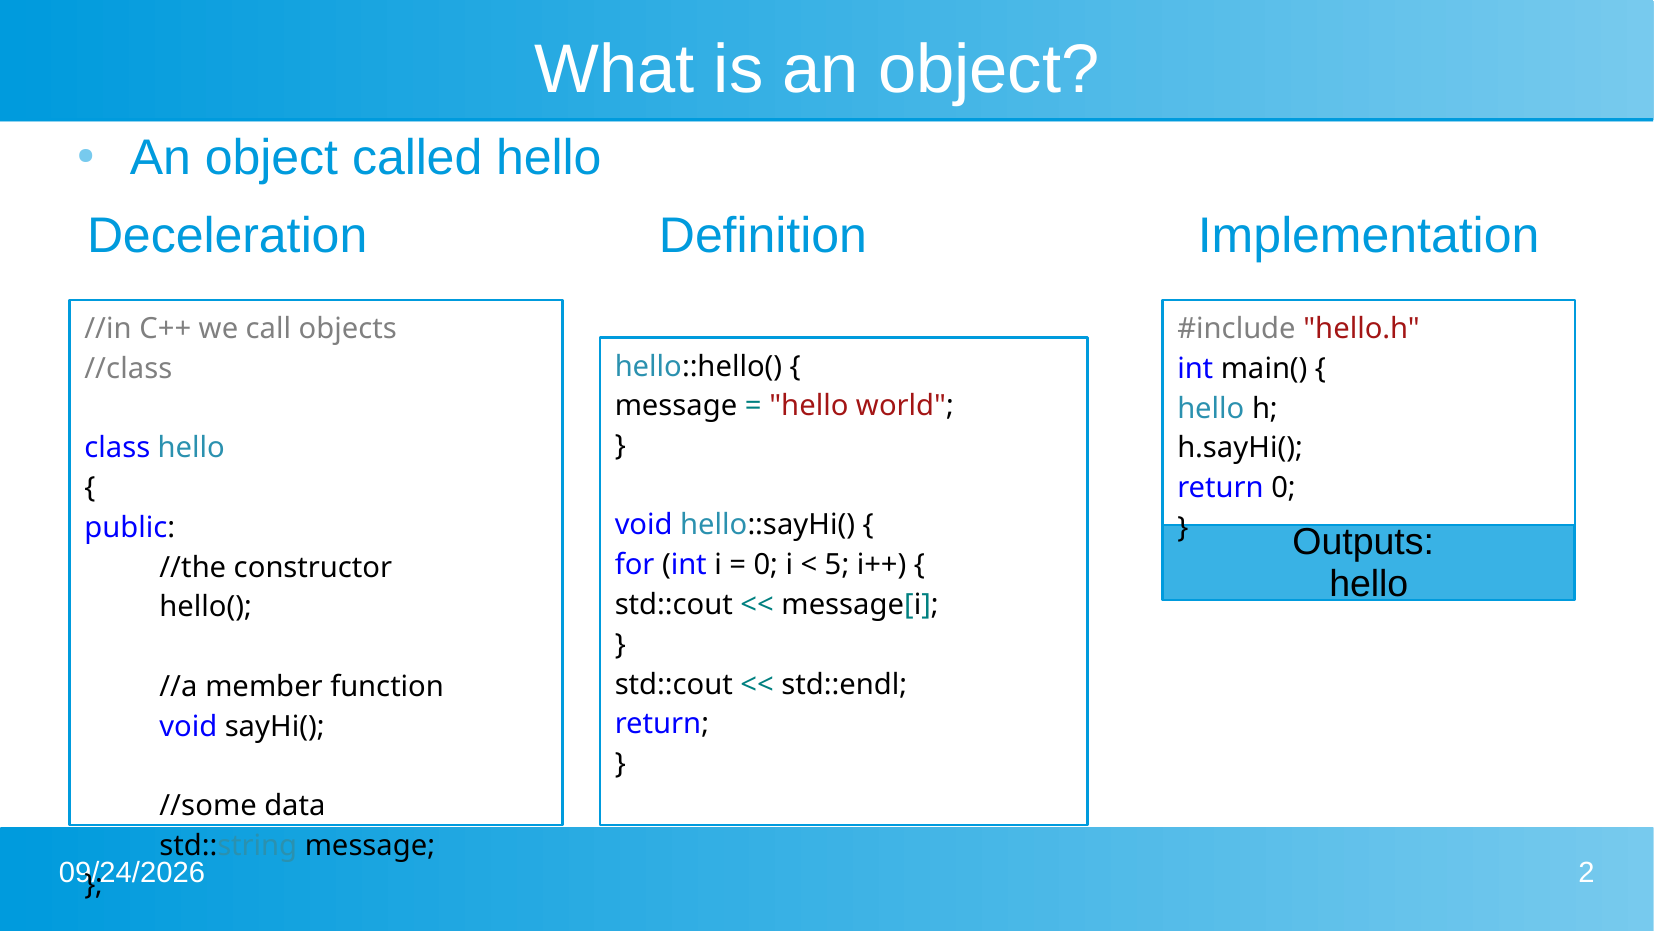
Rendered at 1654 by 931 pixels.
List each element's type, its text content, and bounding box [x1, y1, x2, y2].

text_box hello::hello() { message = "hello world"; } void hello::sayHi() { for (int i = 0; i < 5; i++) { std::cout << message[i]; } std::cout << std::endl; return; } [600, 337, 1088, 826]
text_box Outputs: hello [1162, 526, 1575, 601]
list An object called hello Deceleration Definition Implementation [59, 129, 1576, 301]
text_box //in C++ we call objects //class class hello { public: //the constructor hello(); //a member function void sayHi(); //some data std::string message; }; [69, 300, 563, 826]
title What is an object? [59, 29, 1595, 108]
text_box #include "hello.h" int main() { hello h; h.sayHi(); return 0; } [1162, 300, 1576, 526]
